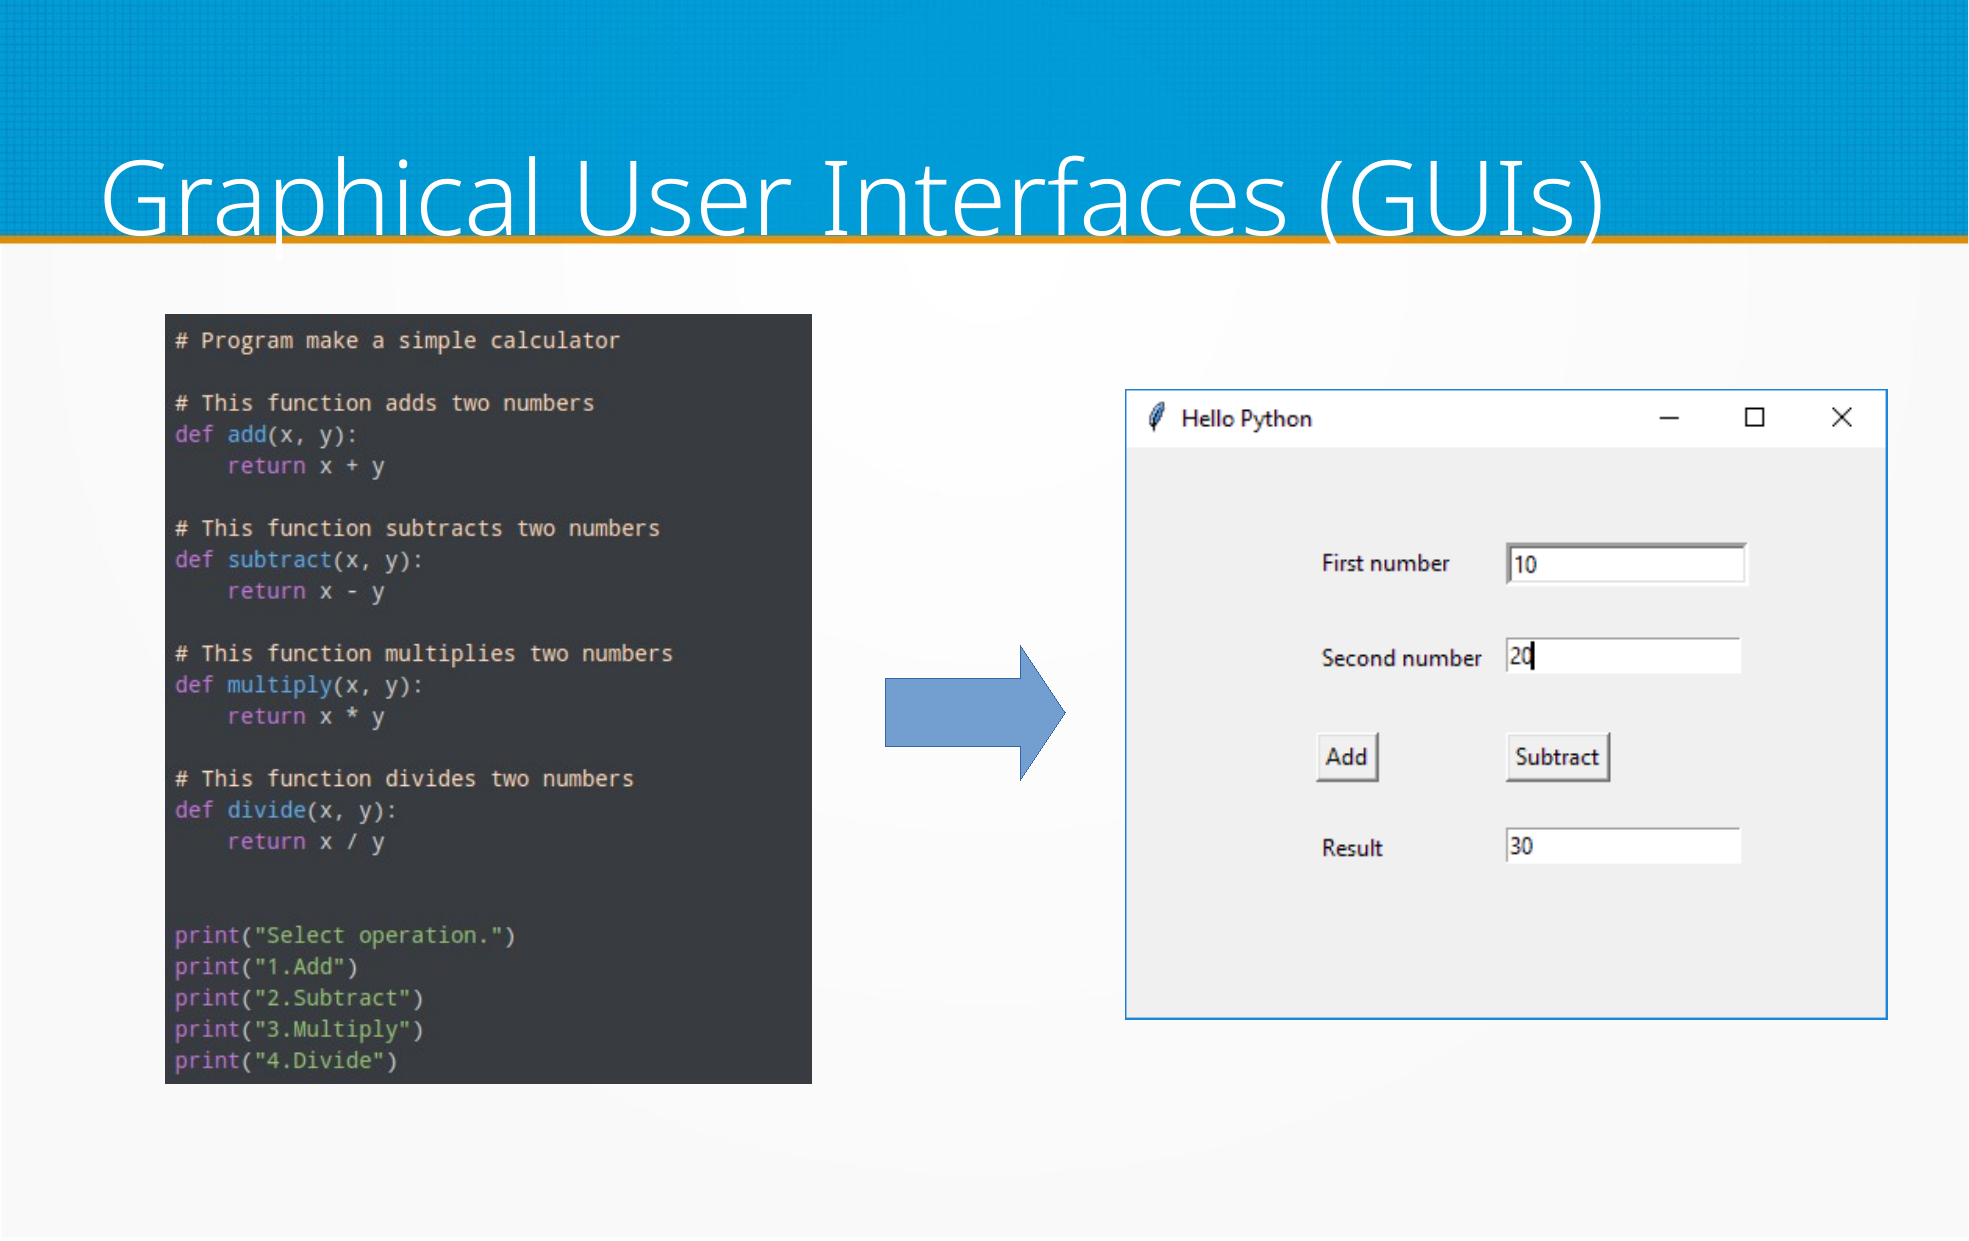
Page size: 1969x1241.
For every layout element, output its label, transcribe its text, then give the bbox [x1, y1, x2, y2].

title Graphical User Interfaces (GUIs) [98, 49, 1870, 257]
picture [0, 233, 1969, 1241]
text_box [885, 645, 1066, 781]
